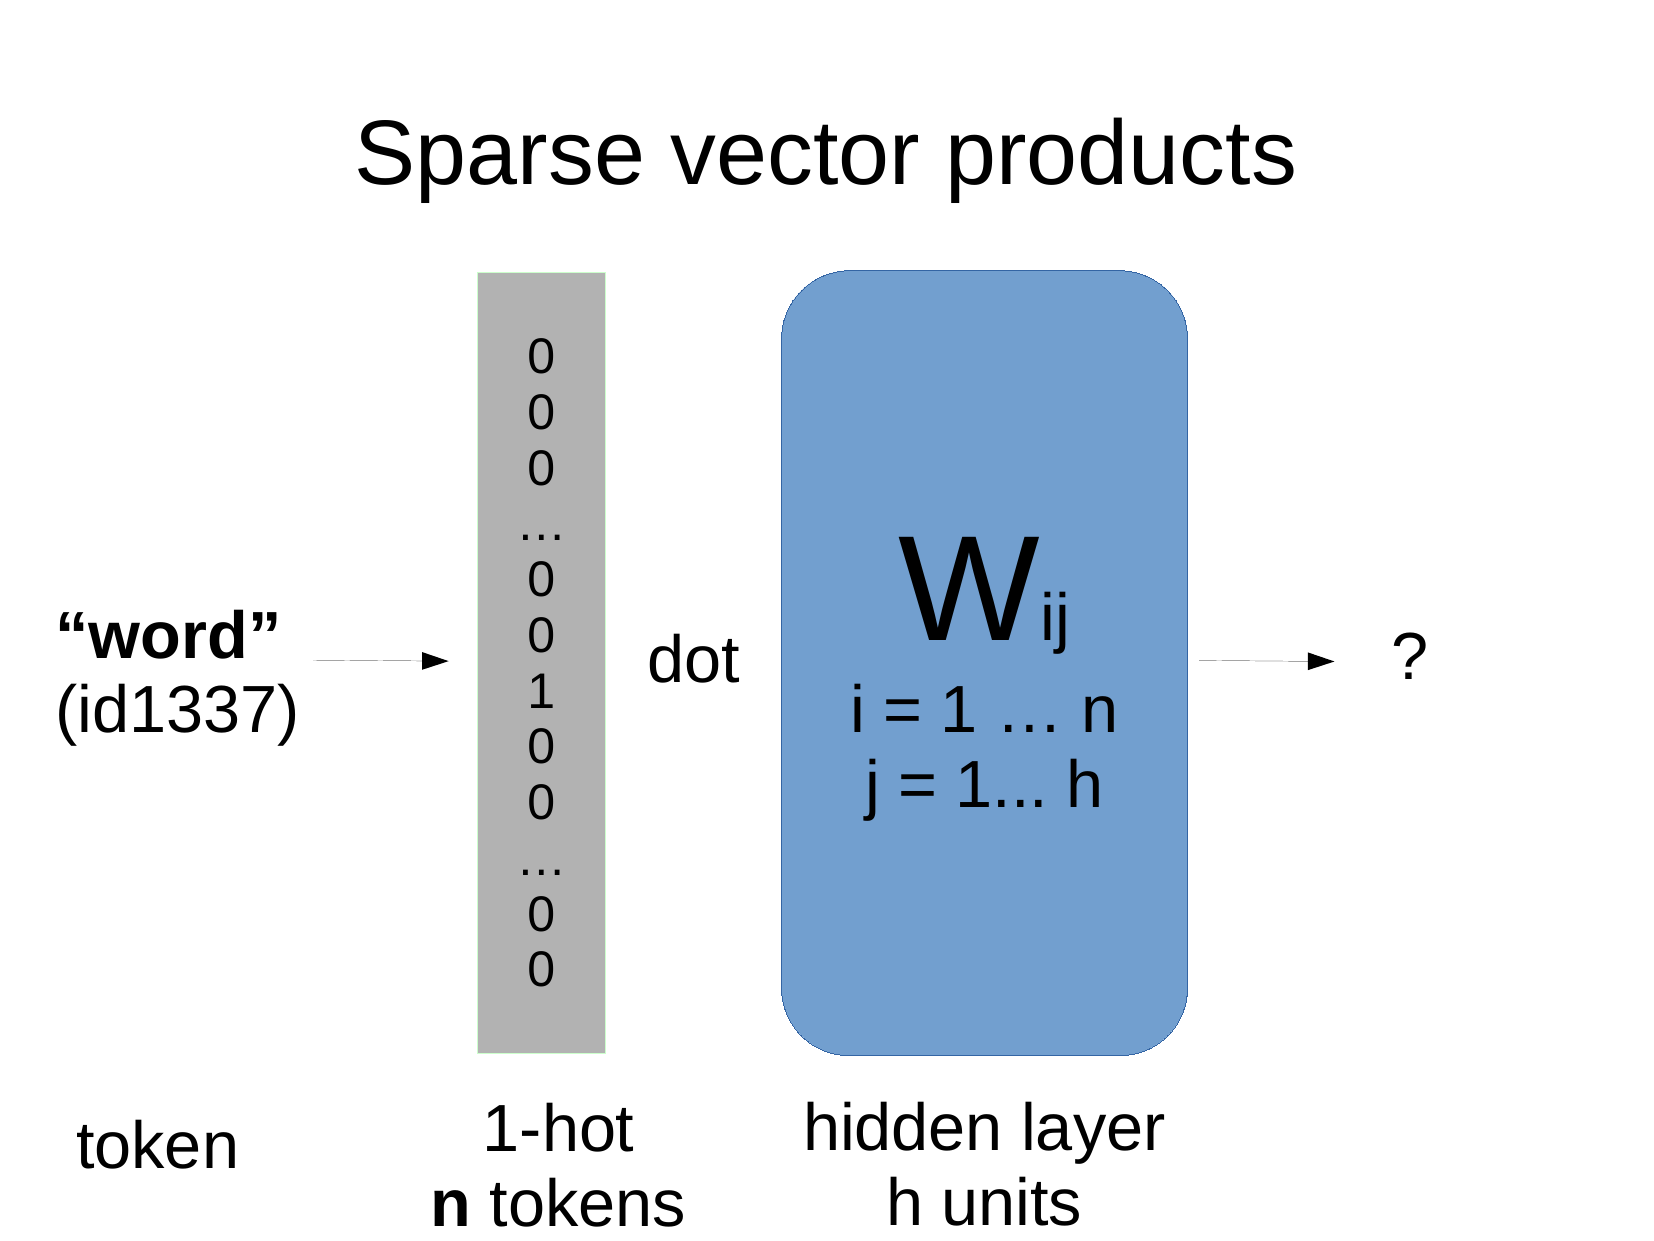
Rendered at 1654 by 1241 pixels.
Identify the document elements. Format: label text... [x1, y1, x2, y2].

title Sparse vector products [82, 49, 1571, 257]
text_box dot [633, 614, 876, 705]
text_box ? [1376, 611, 1499, 702]
text_box “word” (id1337) [40, 590, 361, 755]
text_box hidden layer h units [666, 1082, 1303, 1241]
text_box token [61, 1101, 261, 1206]
text_box 1-hot n tokens [380, 1083, 666, 1241]
text_box 0 0 0 … 0 0 1 0 0 … 0 0 [477, 272, 606, 1054]
text_box Wij i = 1 … n j = 1... h [781, 270, 1188, 1056]
